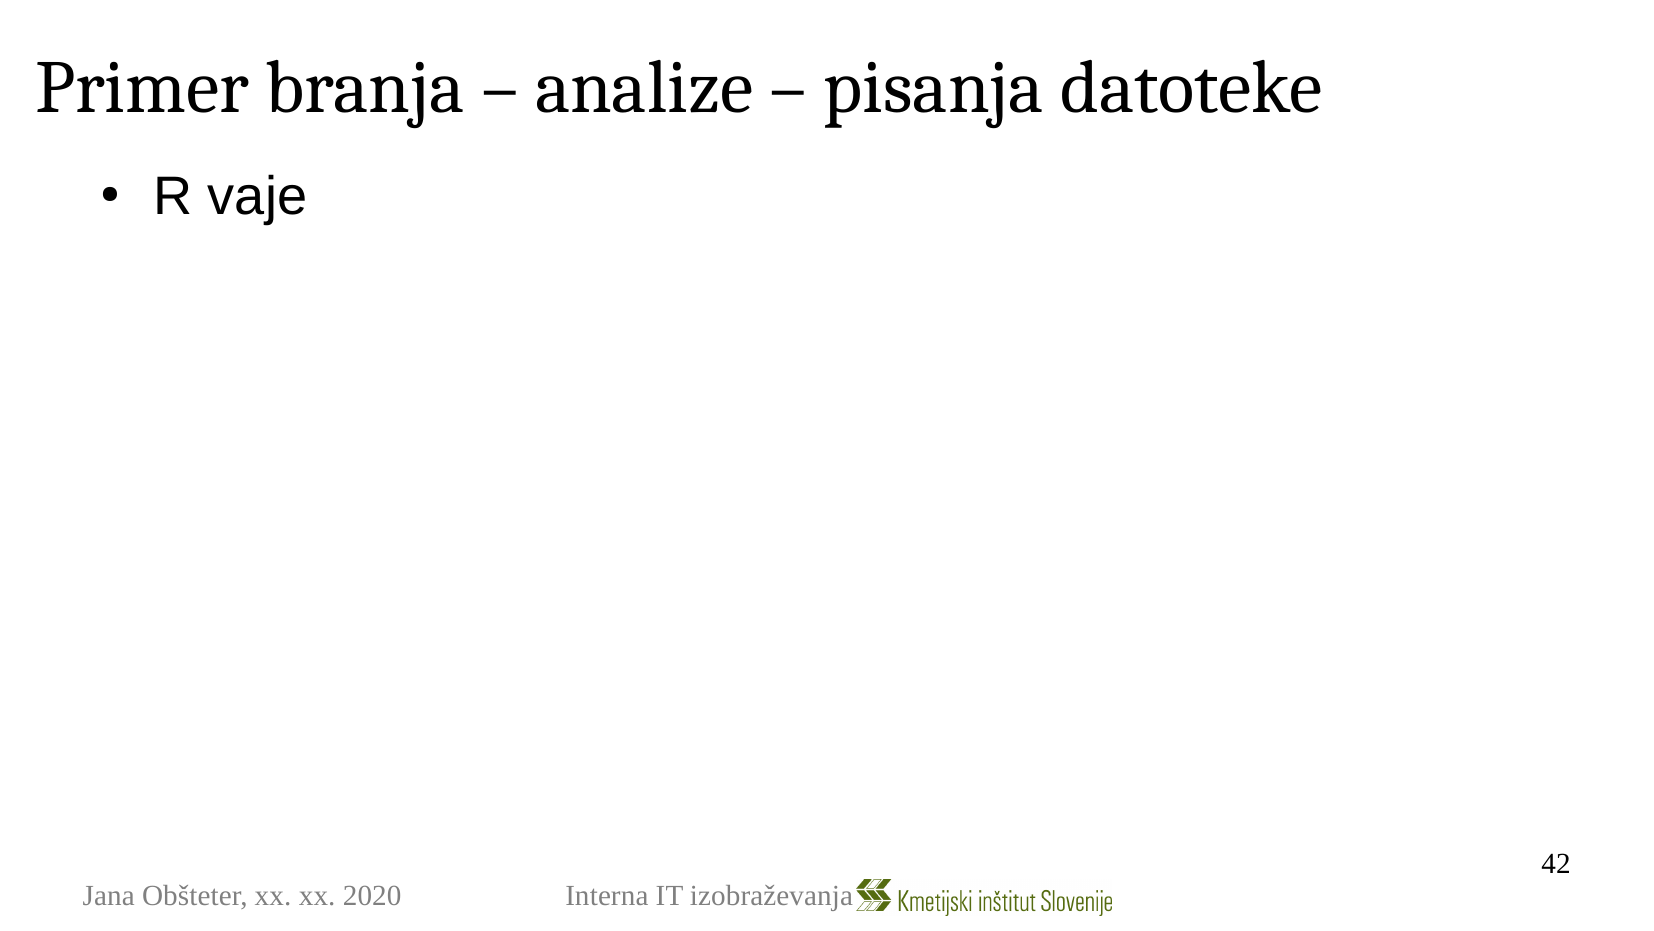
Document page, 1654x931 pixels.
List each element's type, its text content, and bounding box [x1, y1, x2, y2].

title Primer branja – analize – pisanja datoteke [35, 21, 1524, 154]
picture [856, 879, 1112, 916]
list R vaje [82, 165, 1642, 827]
